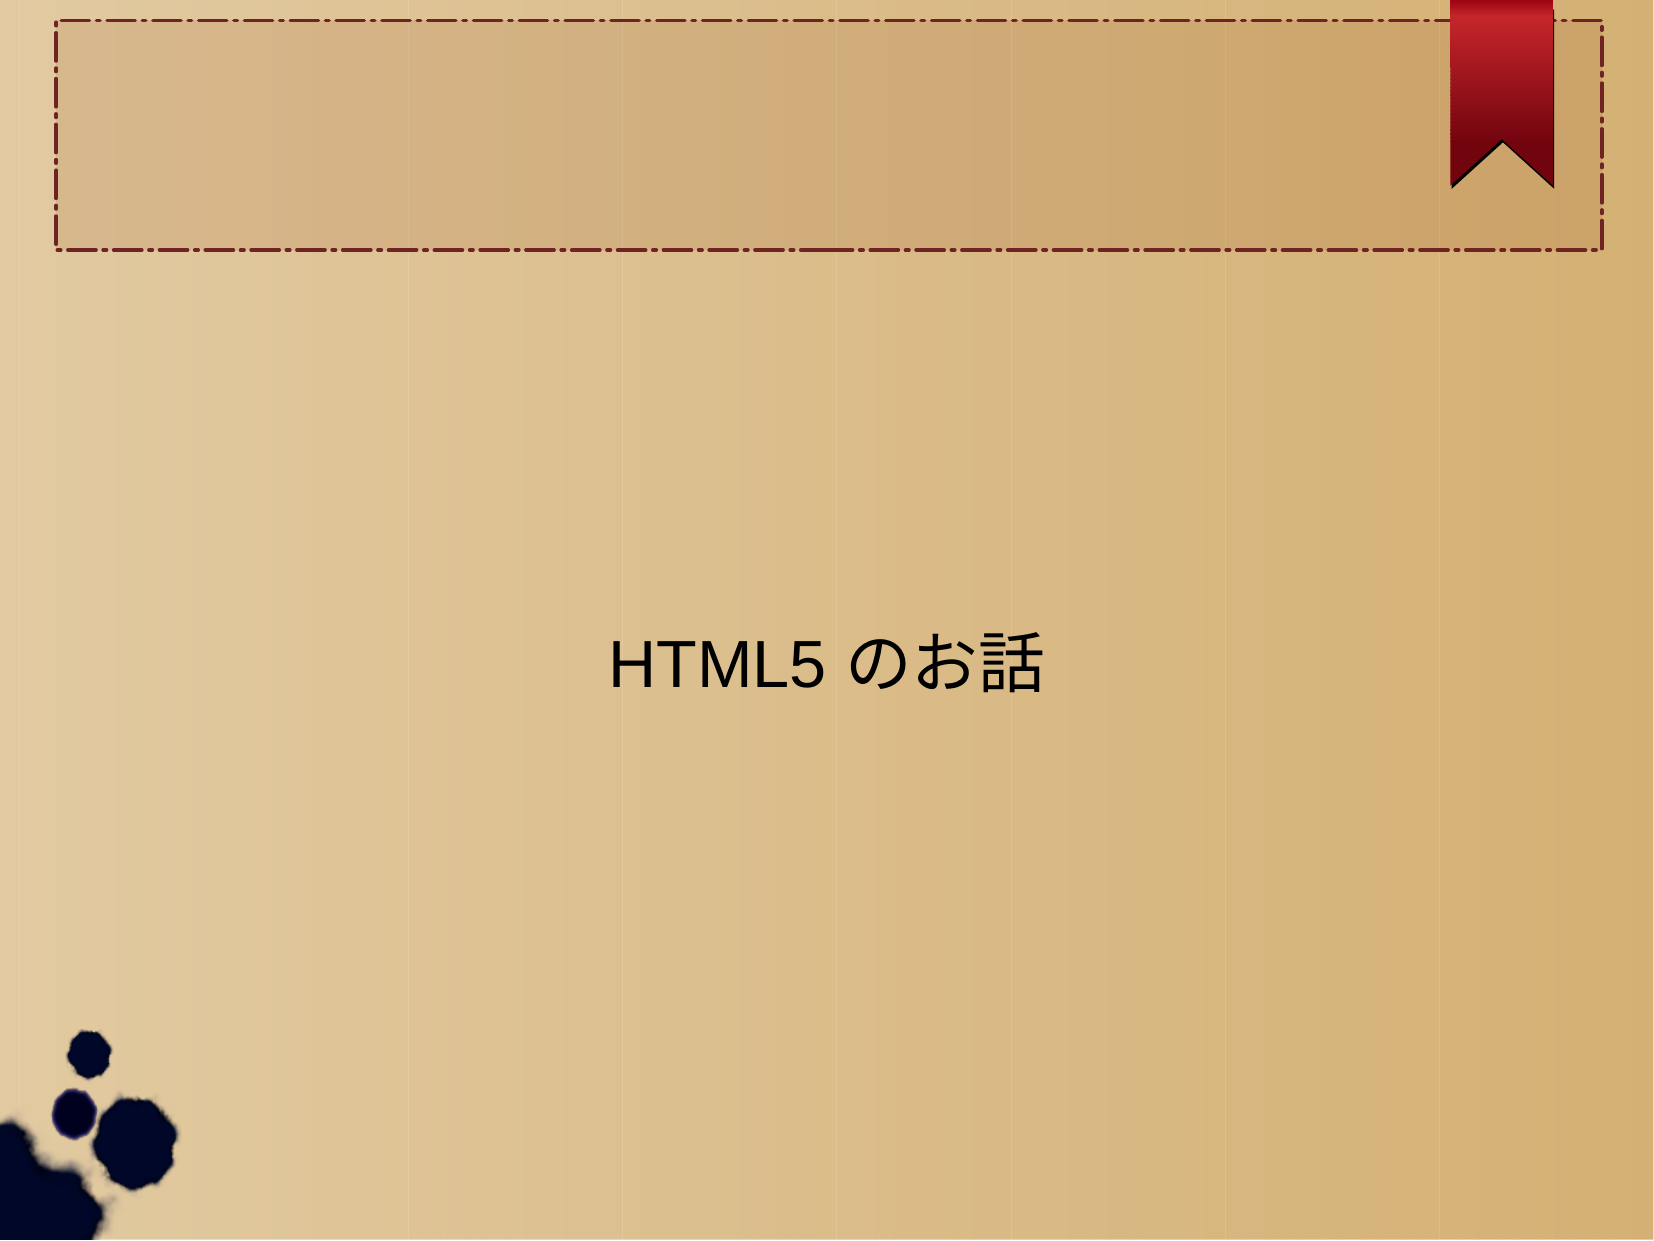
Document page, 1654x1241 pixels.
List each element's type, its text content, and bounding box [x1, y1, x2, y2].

subtitle HTML5 のお話 [82, 299, 1571, 1019]
